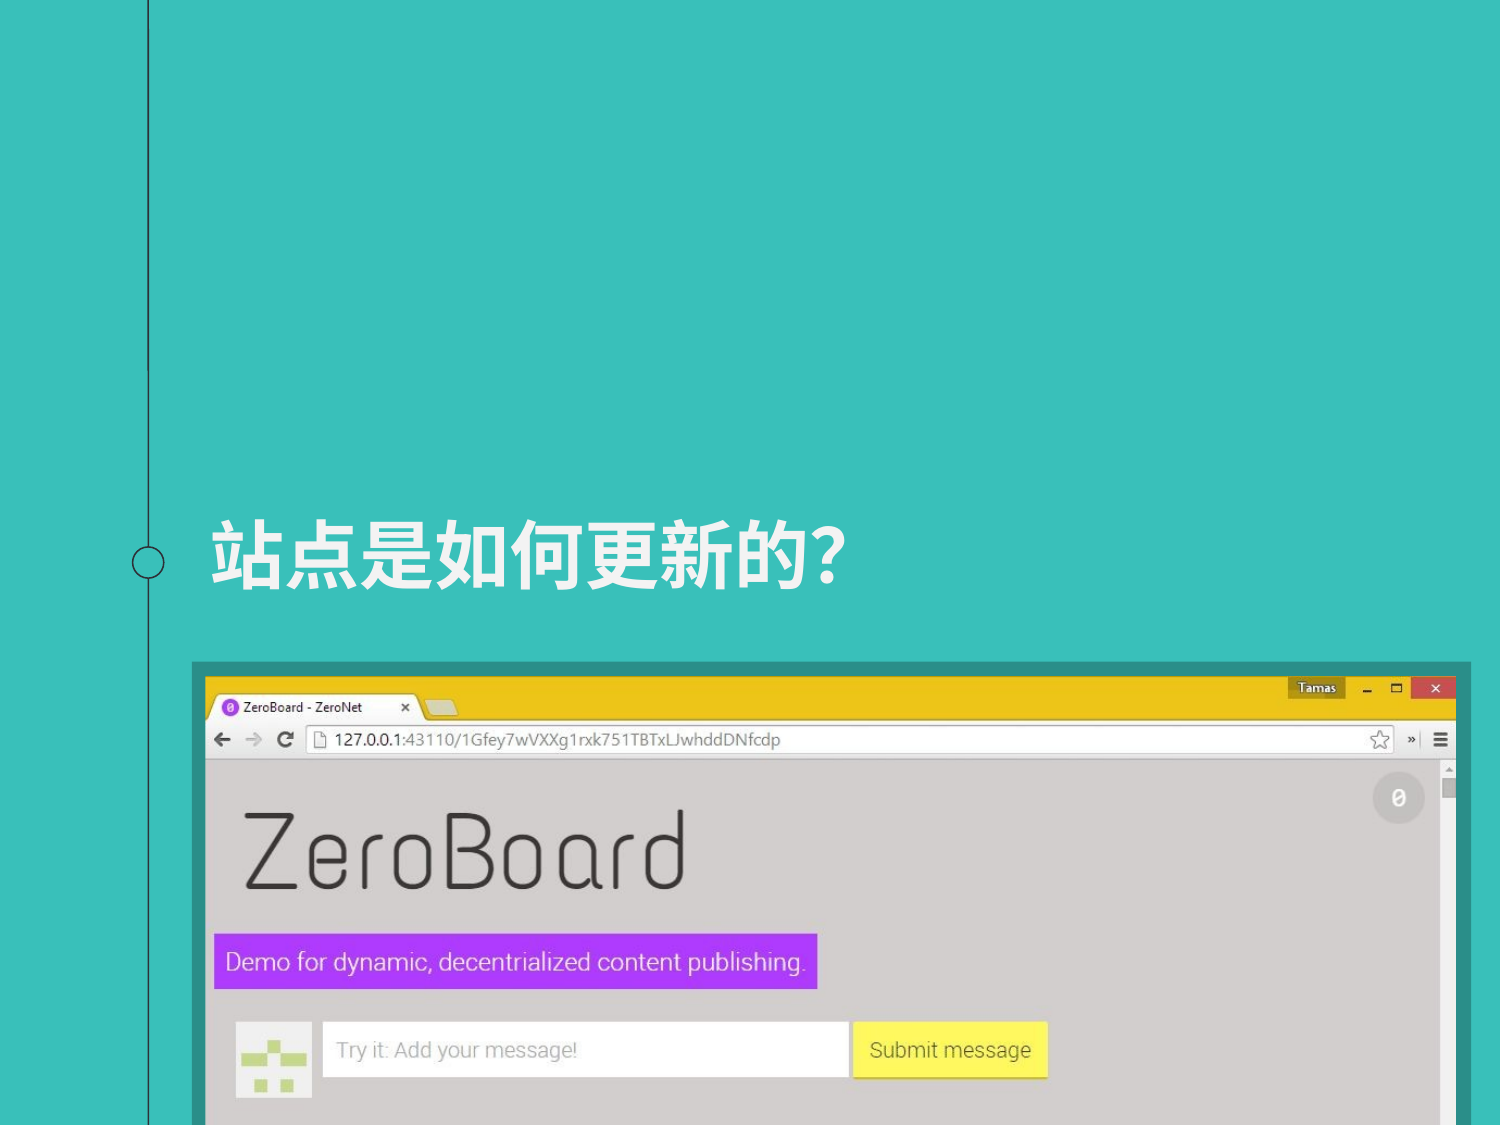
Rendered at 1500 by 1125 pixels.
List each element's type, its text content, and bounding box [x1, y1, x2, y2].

text_box 站点是如何更新的？ [194, 446, 1398, 661]
text_box [191, 661, 1472, 1125]
picture [205, 676, 1456, 1125]
